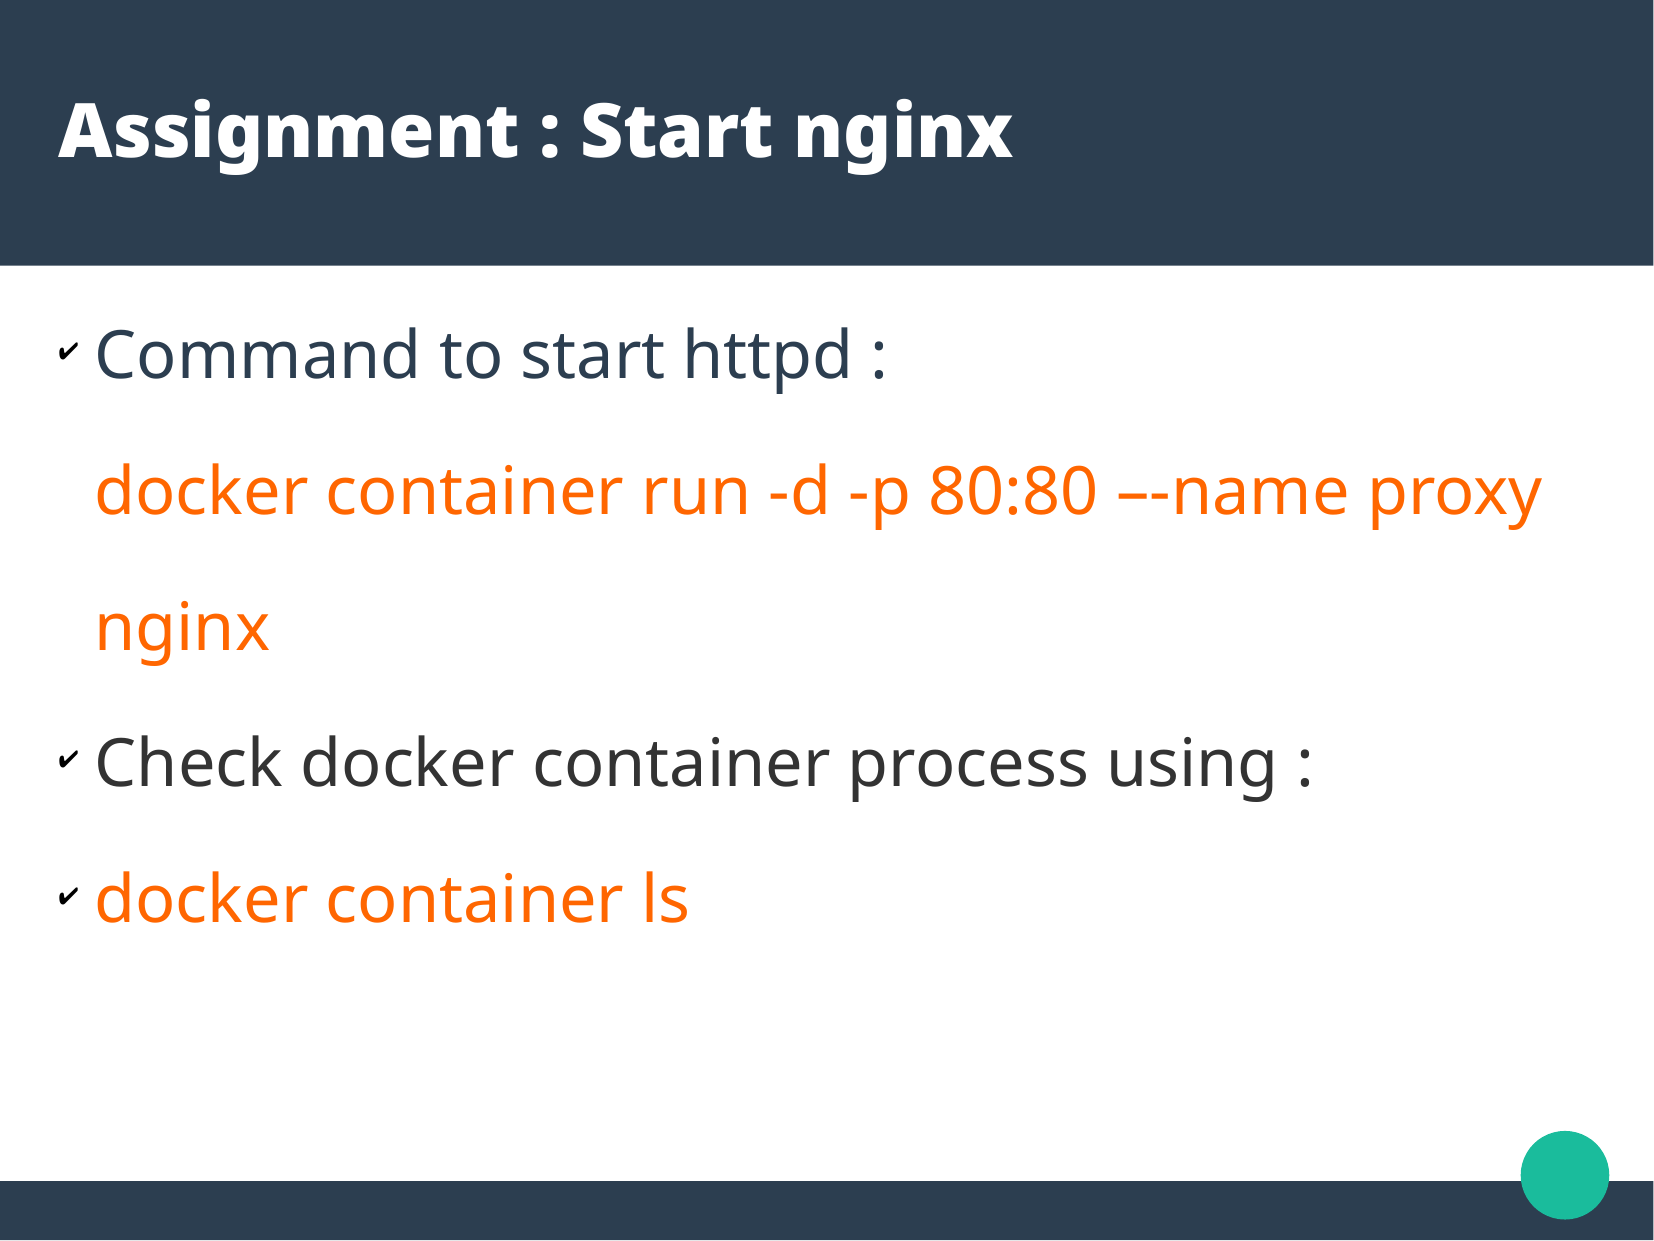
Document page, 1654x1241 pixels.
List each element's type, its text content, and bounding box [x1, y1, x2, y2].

subtitle Command to start httpd : docker container run -d -p 80:80 –-name proxy nginx Check docker container process using : docker container ls [59, 291, 1595, 1186]
title Assignment : Start nginx [59, 40, 1595, 216]
